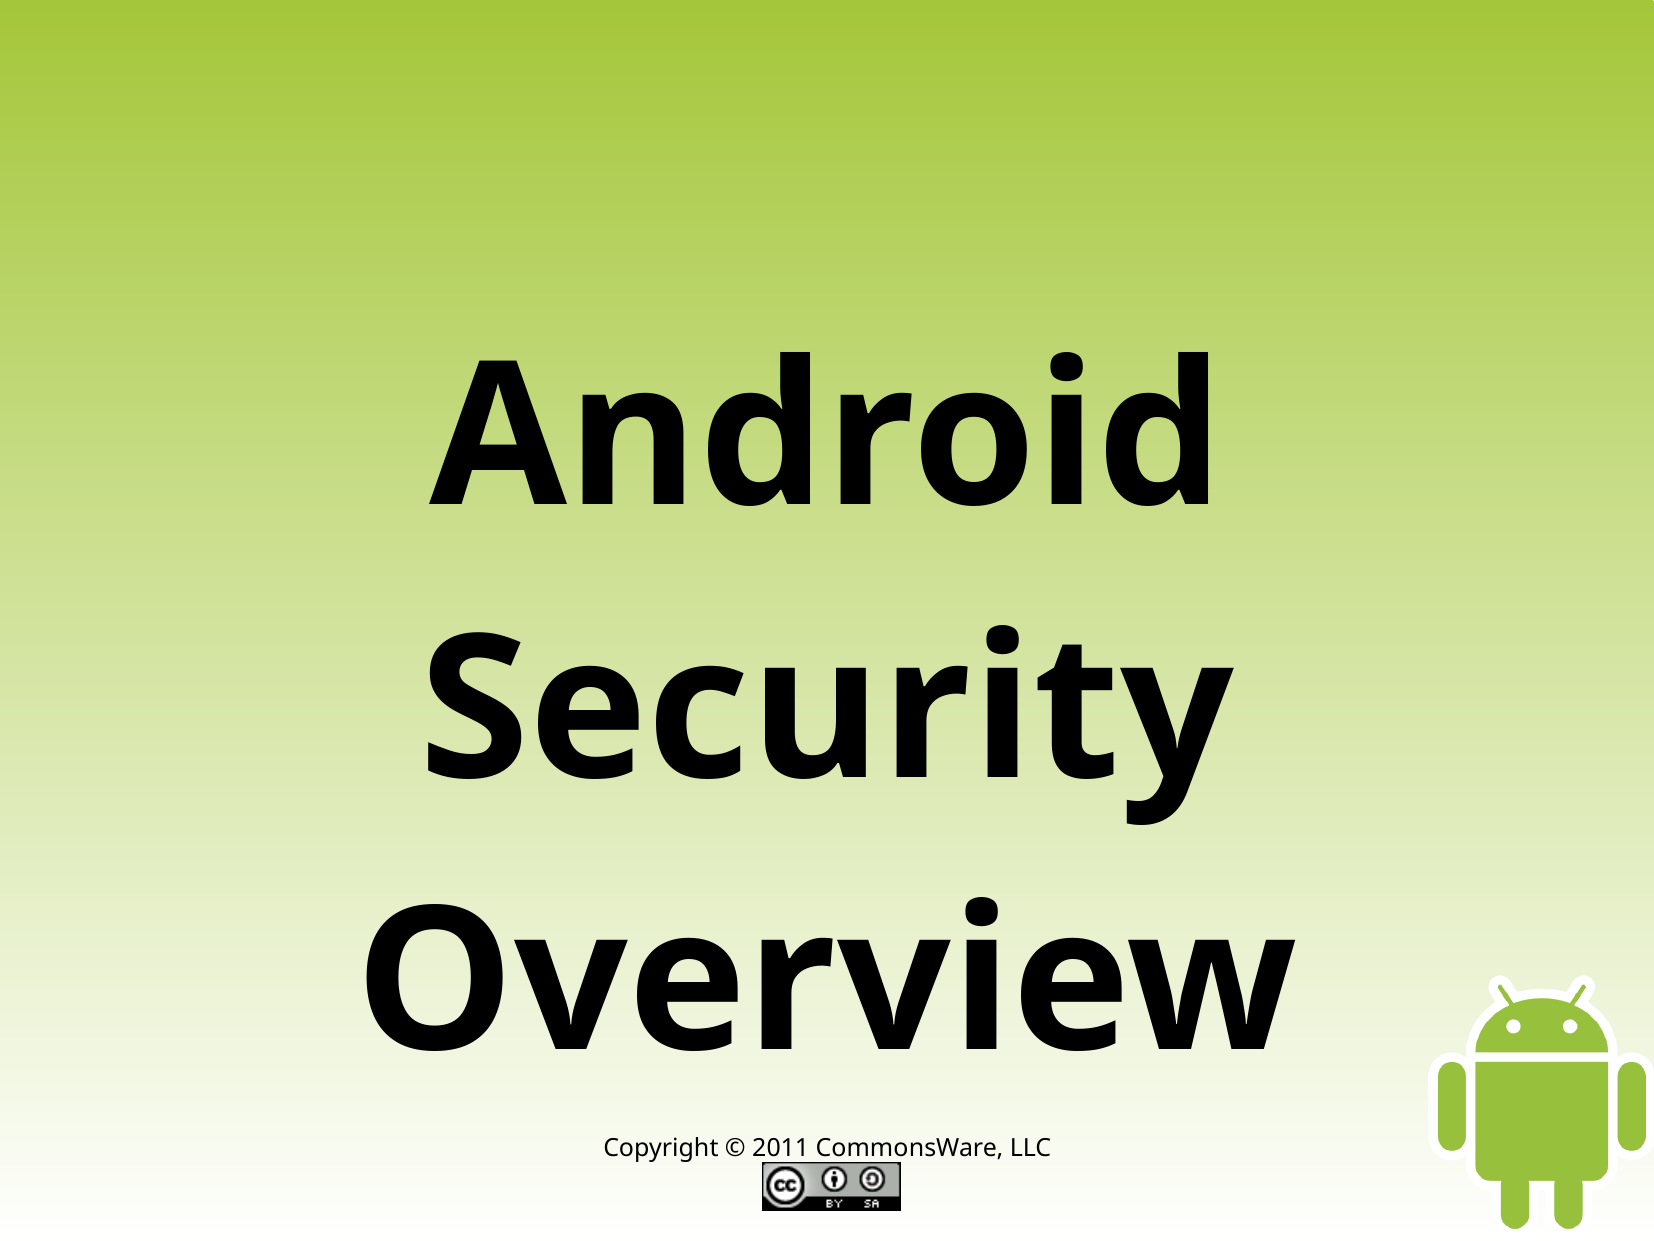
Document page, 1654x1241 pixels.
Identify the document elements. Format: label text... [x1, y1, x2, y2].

subtitle Android Security Overview [82, 290, 1571, 1109]
picture [762, 1162, 901, 1211]
picture [1428, 975, 1654, 1238]
